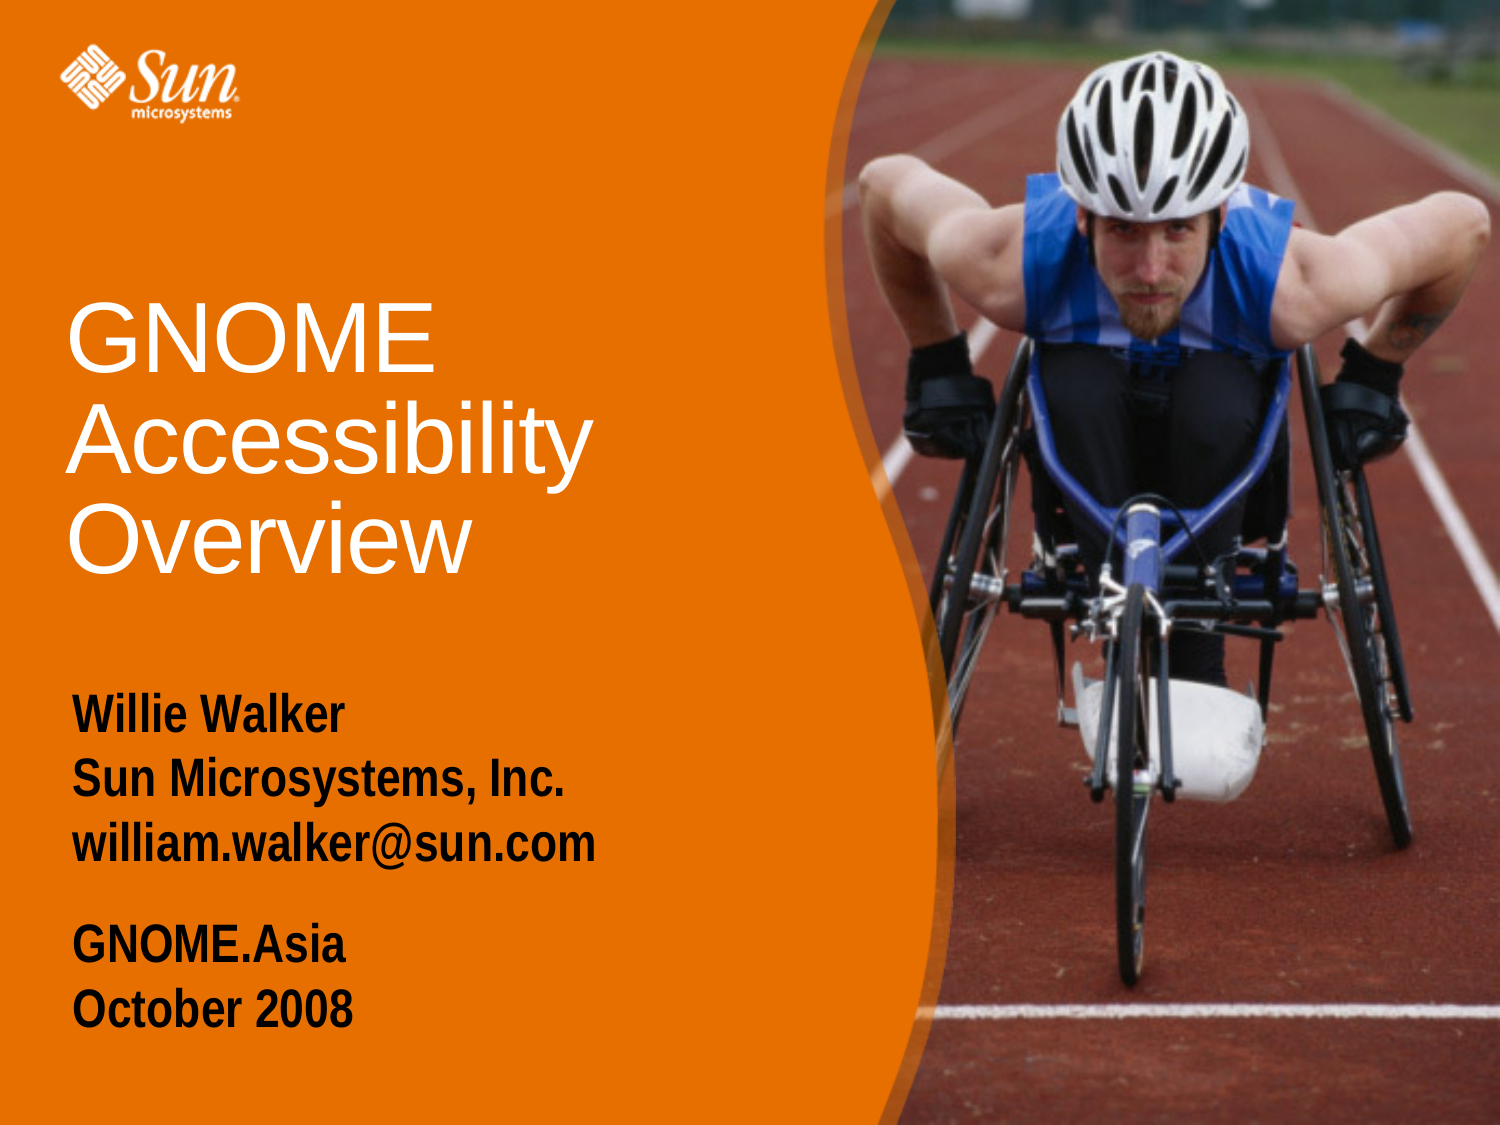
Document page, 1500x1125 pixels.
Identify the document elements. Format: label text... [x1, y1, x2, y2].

list Willie Walker Sun Microsystems, Inc. william.walker@sun.com GNOME.Asia October 2008 [72, 689, 1063, 1052]
title GNOME Accessibility Overview [65, 281, 1111, 595]
picture [0, 0, 1500, 1125]
